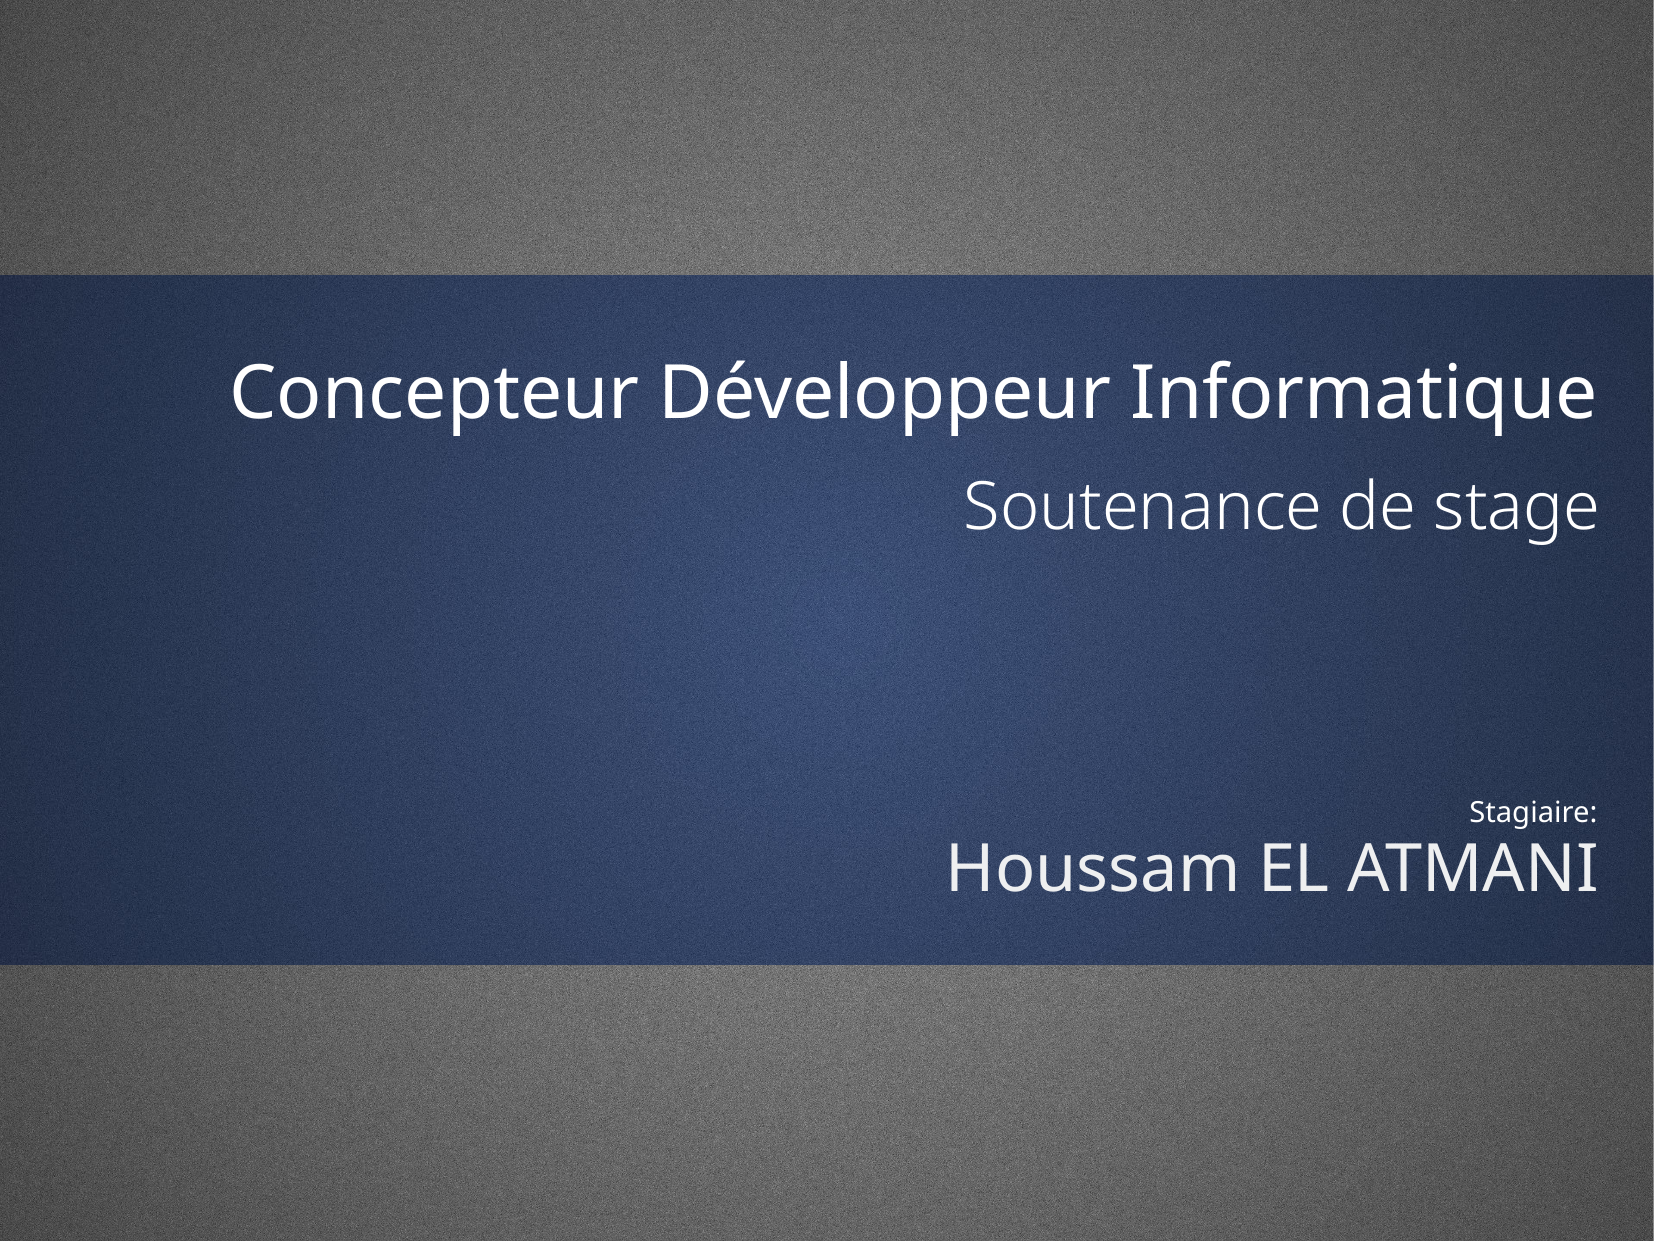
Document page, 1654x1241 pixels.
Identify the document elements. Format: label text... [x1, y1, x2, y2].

text_box Houssam EL ATMANI [649, 818, 1615, 912]
title Concepteur Développeur Informatique [29, 282, 1599, 497]
subtitle Soutenance de stage [442, 457, 1601, 621]
text_box Stagiaire: [797, 784, 1613, 855]
picture [0, 0, 1654, 1241]
